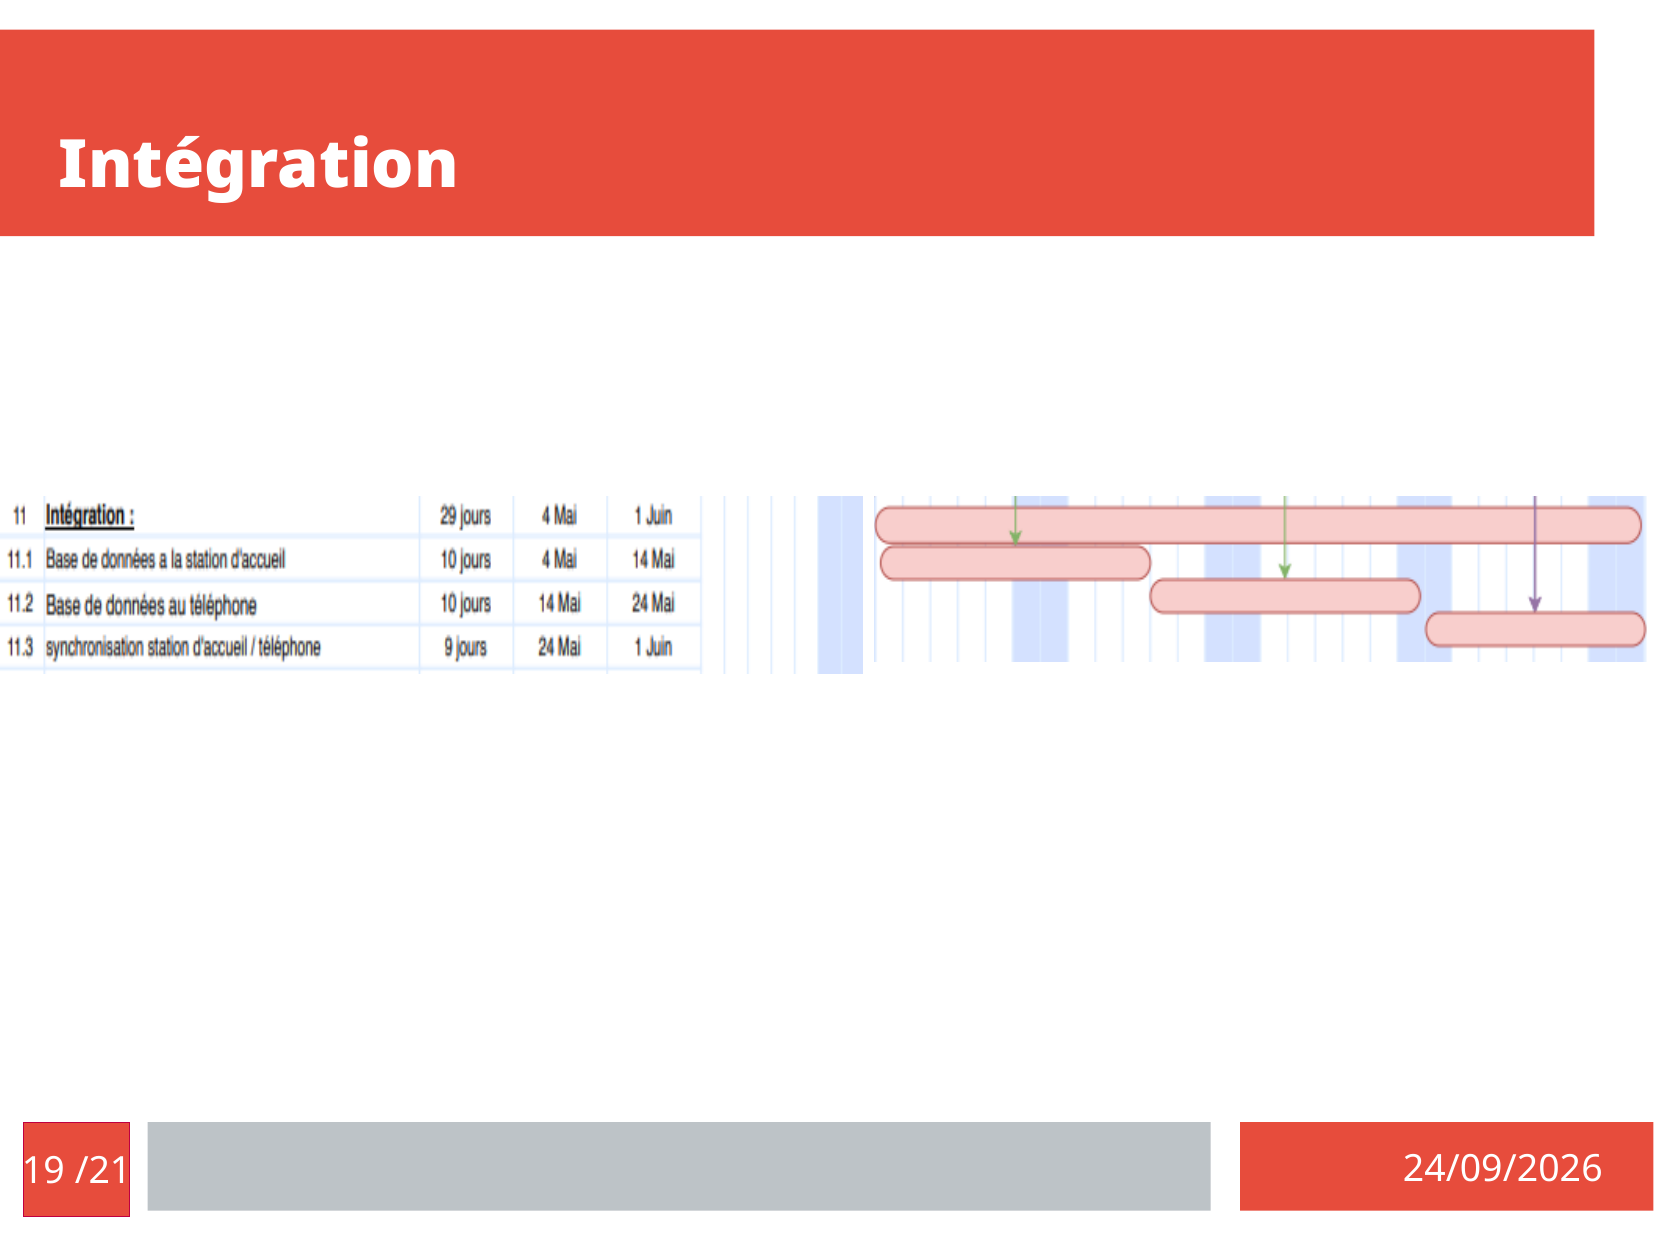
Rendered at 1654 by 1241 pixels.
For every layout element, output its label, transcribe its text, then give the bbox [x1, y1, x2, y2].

title Intégration [59, 59, 1595, 207]
text_box <numéro> /21 [23, 1122, 130, 1217]
text_box 28/01/2020 [1388, 1133, 1634, 1196]
picture [874, 496, 1650, 662]
picture [0, 496, 863, 674]
